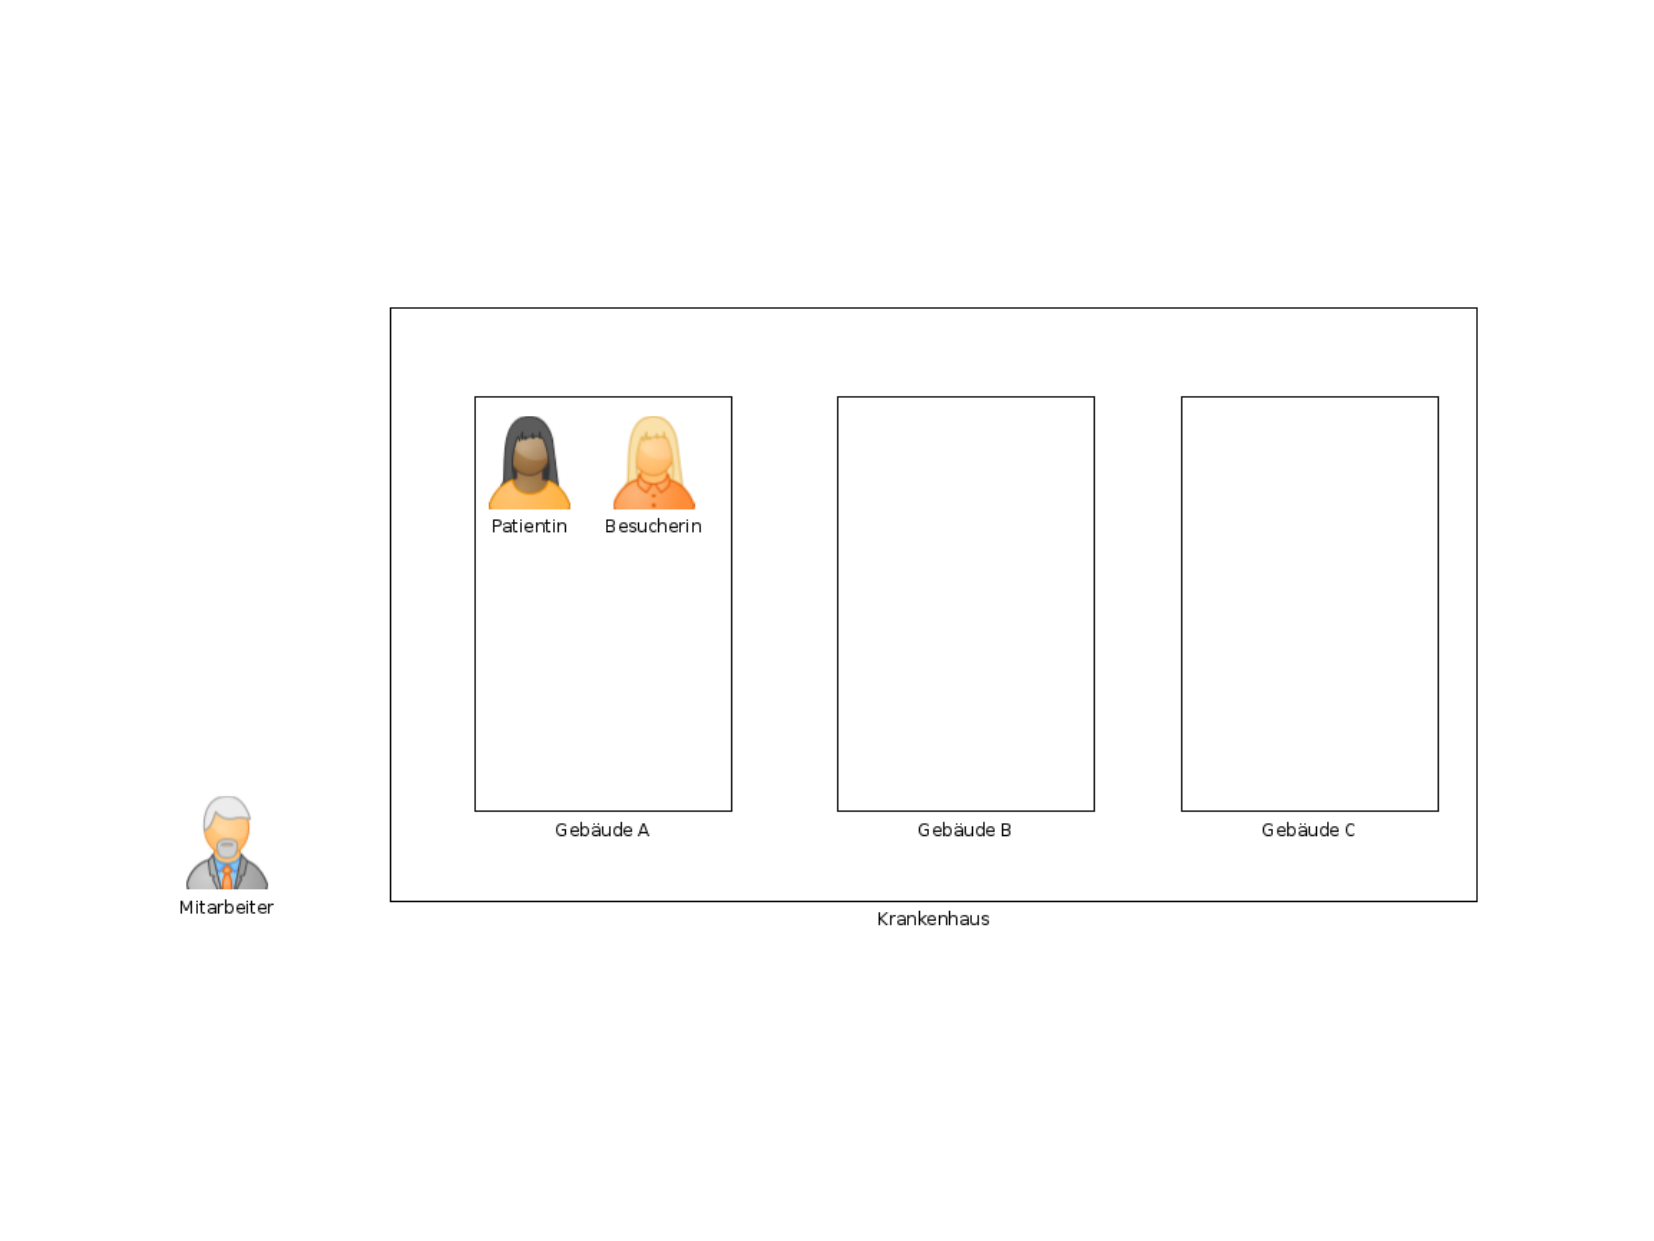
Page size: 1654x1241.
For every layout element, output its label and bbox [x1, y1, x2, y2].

picture [155, 286, 1498, 954]
